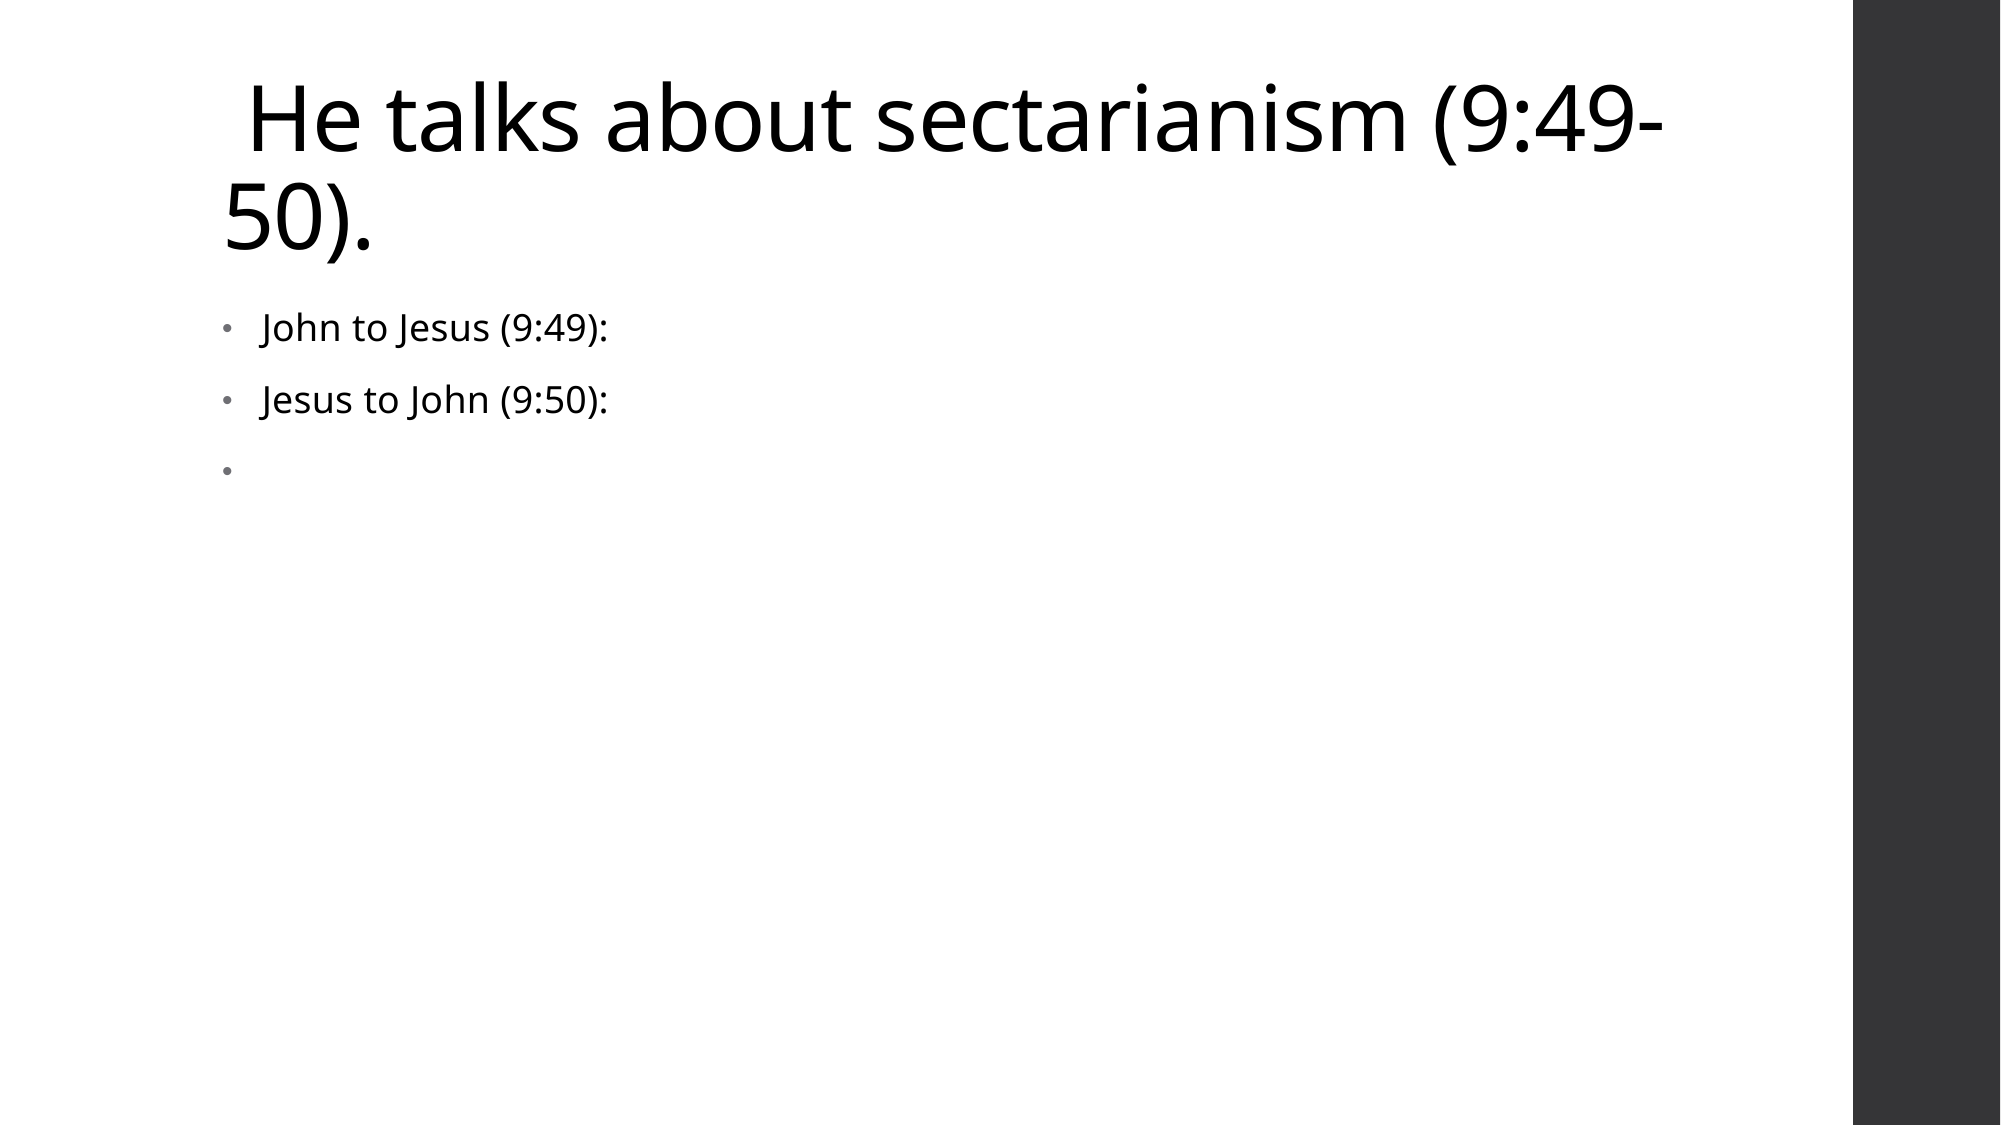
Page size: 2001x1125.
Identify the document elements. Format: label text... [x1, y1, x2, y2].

list John to Jesus (9:49): Jesus to John (9:50): [206, 299, 1617, 1014]
title He talks about sectarianism (9:49-50). [206, 60, 1797, 278]
